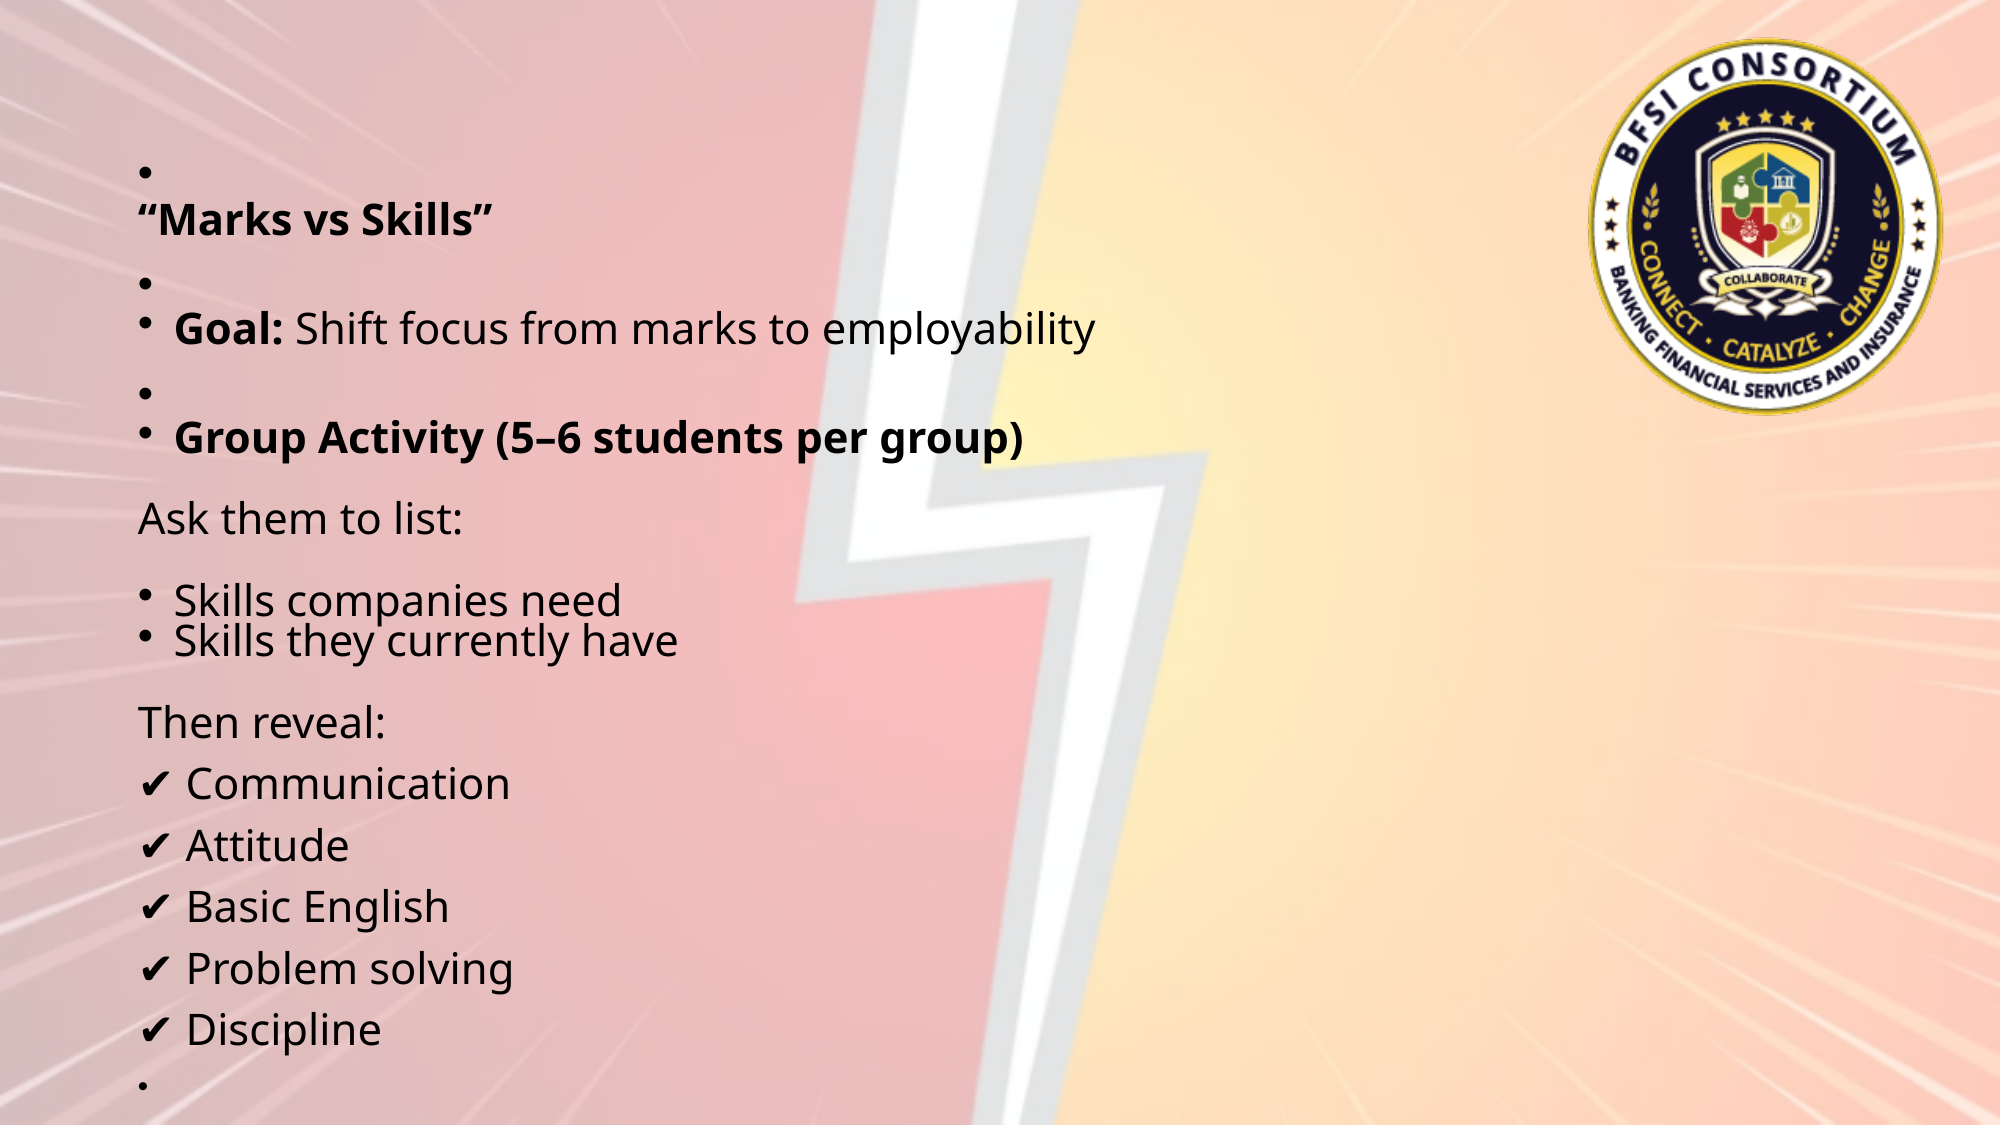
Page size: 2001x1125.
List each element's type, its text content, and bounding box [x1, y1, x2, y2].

list “Marks vs Skills” Goal: Shift focus from marks to employability Group Activity (5–6 students per group) Ask them to list: Skills companies need Skills they currently have Then reveal: ✔ Communication ✔ Attitude ✔ Basic English ✔ Problem solving ✔ Discipline [122, 139, 1848, 1061]
picture [0, 0, 2000, 1125]
